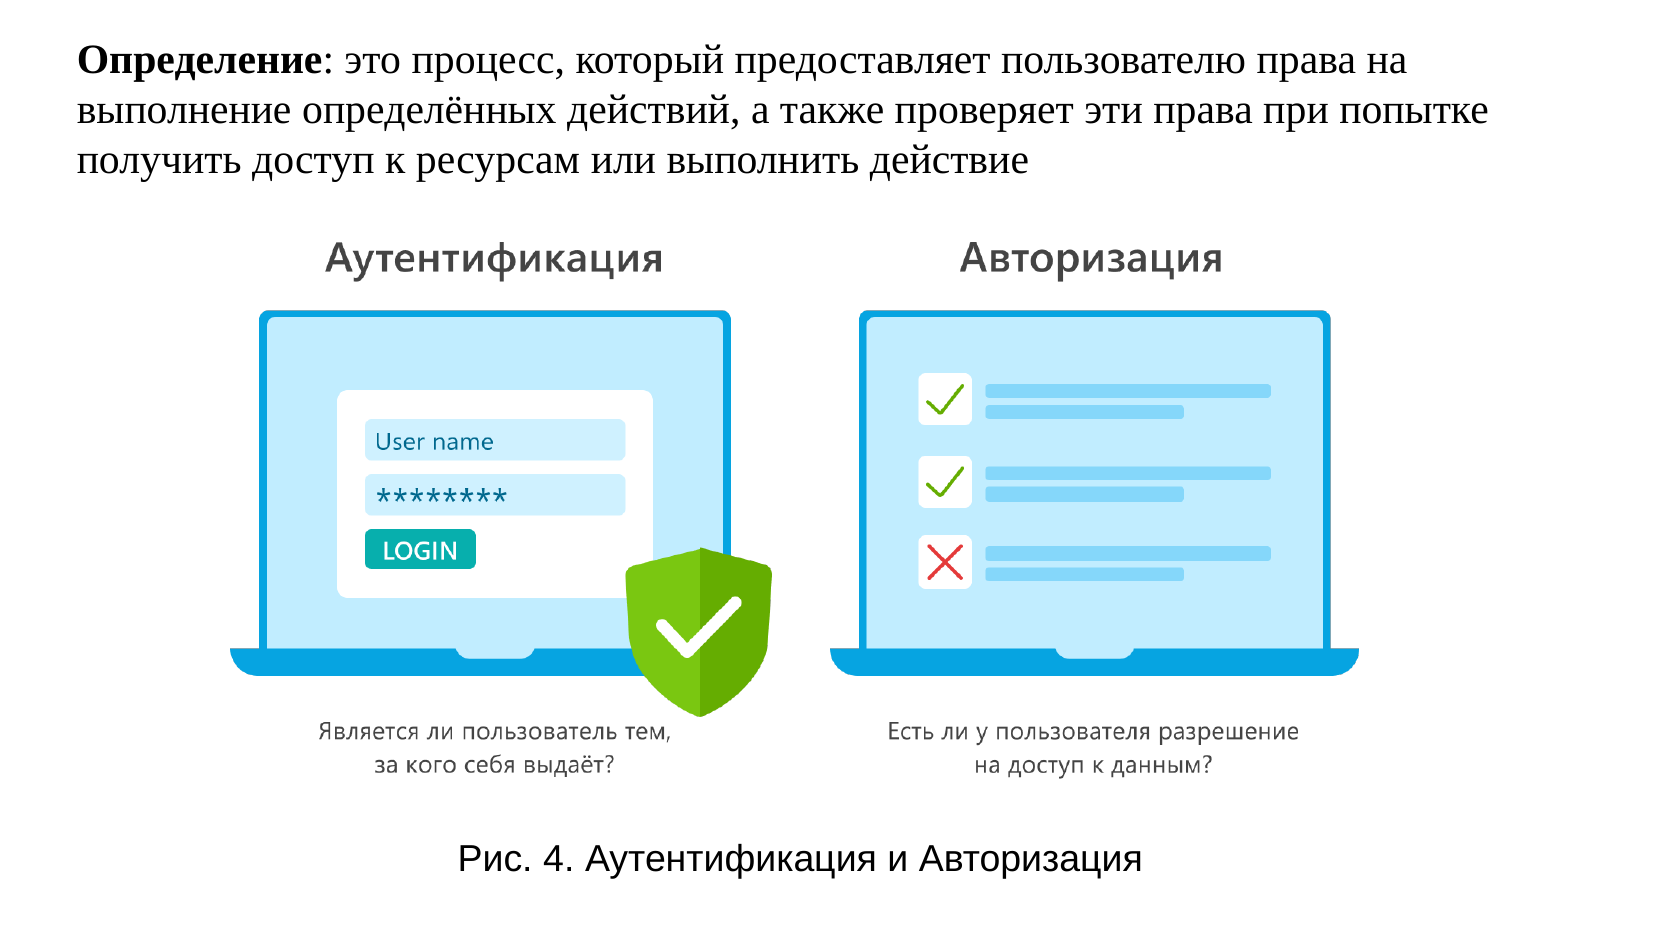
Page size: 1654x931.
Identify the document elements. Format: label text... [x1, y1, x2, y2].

picture [230, 223, 1359, 798]
picture [867, 318, 1322, 658]
text_box Рис. 4. Аутентификация и Авторизация [442, 826, 1477, 926]
text_box Определение: это процесс, который предоставляет пользователю права на выполнение определённых действий, а также проверяет эти права при попытке получить доступ к ресурсам или выполнить действие [76, 29, 1565, 185]
